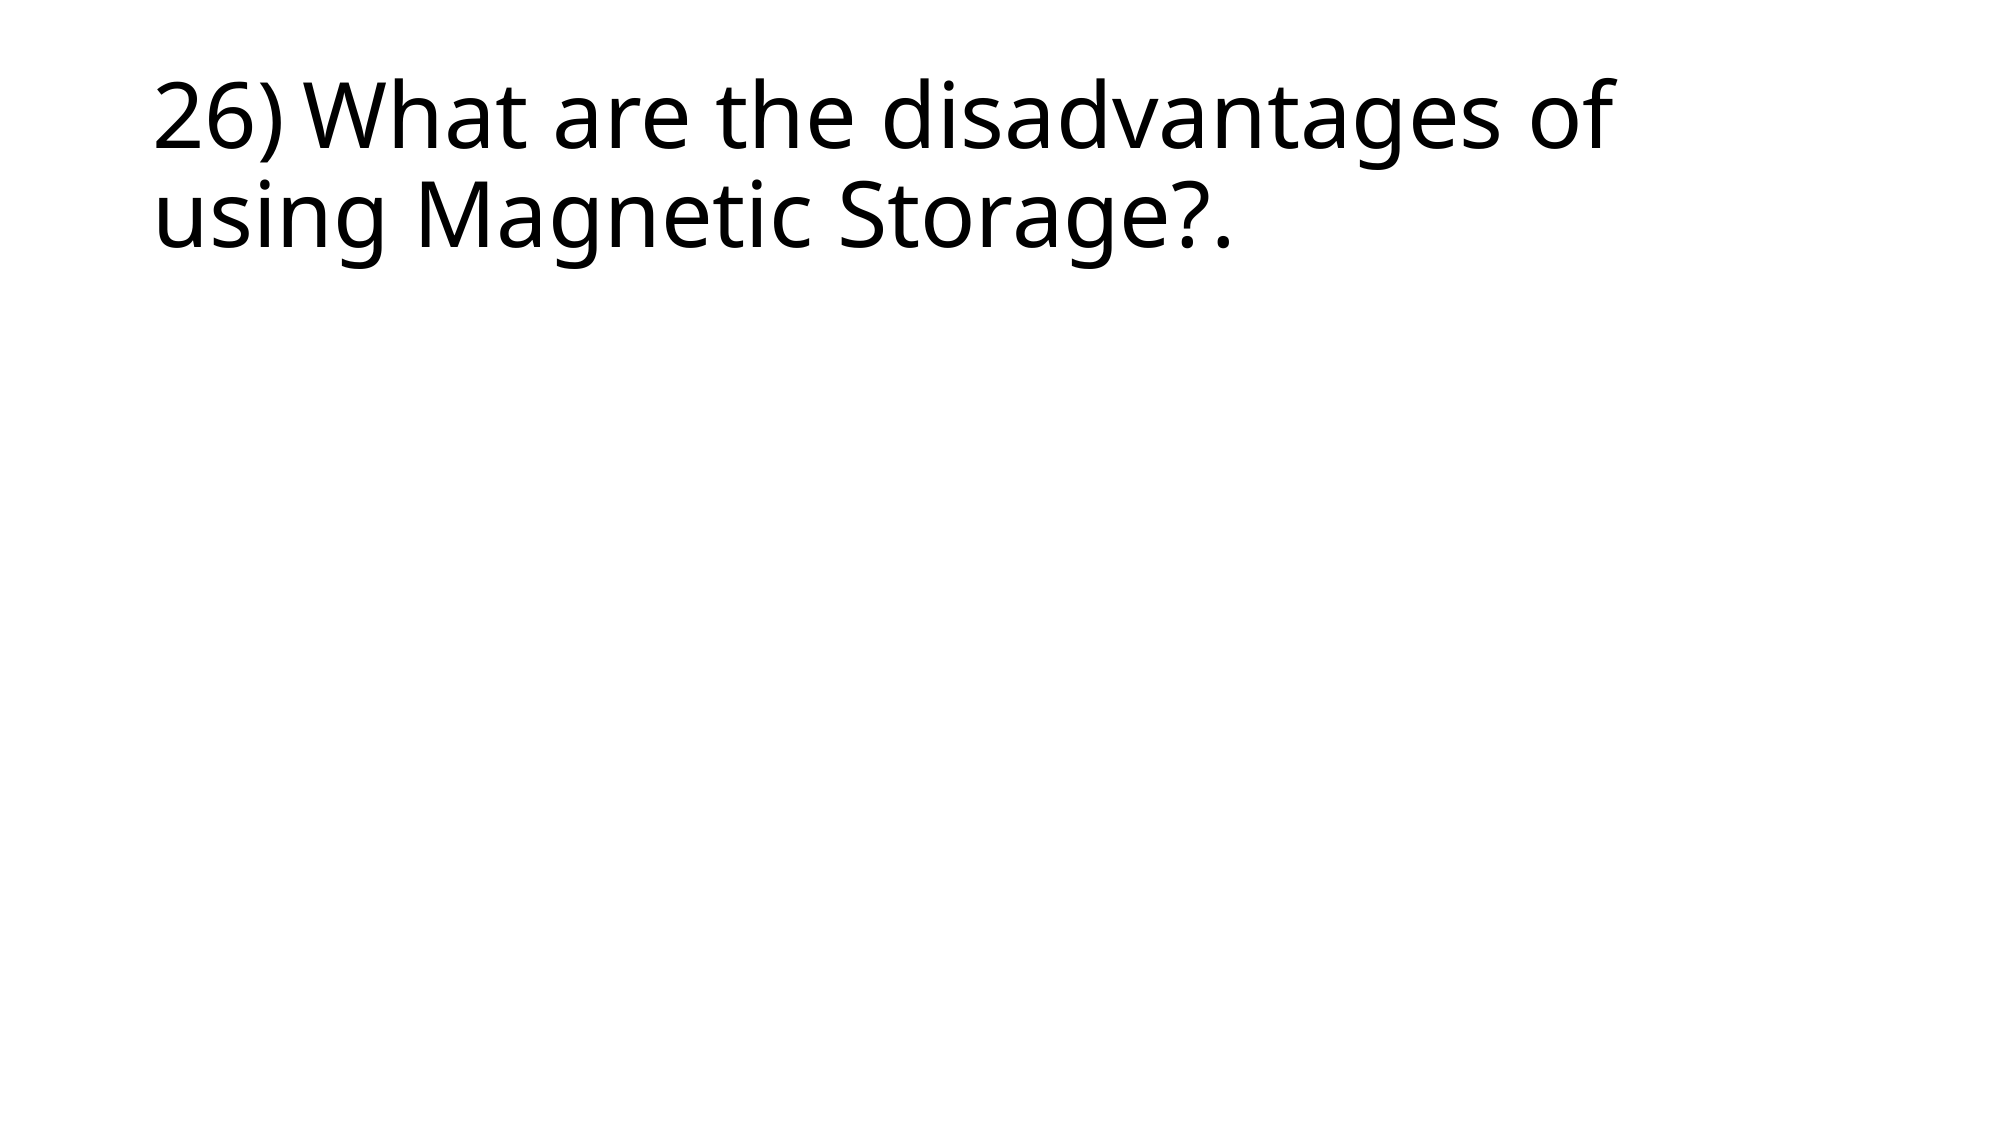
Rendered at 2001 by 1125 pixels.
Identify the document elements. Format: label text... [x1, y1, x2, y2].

title 26) What are the disadvantages of using Magnetic Storage?. [137, 59, 1863, 278]
